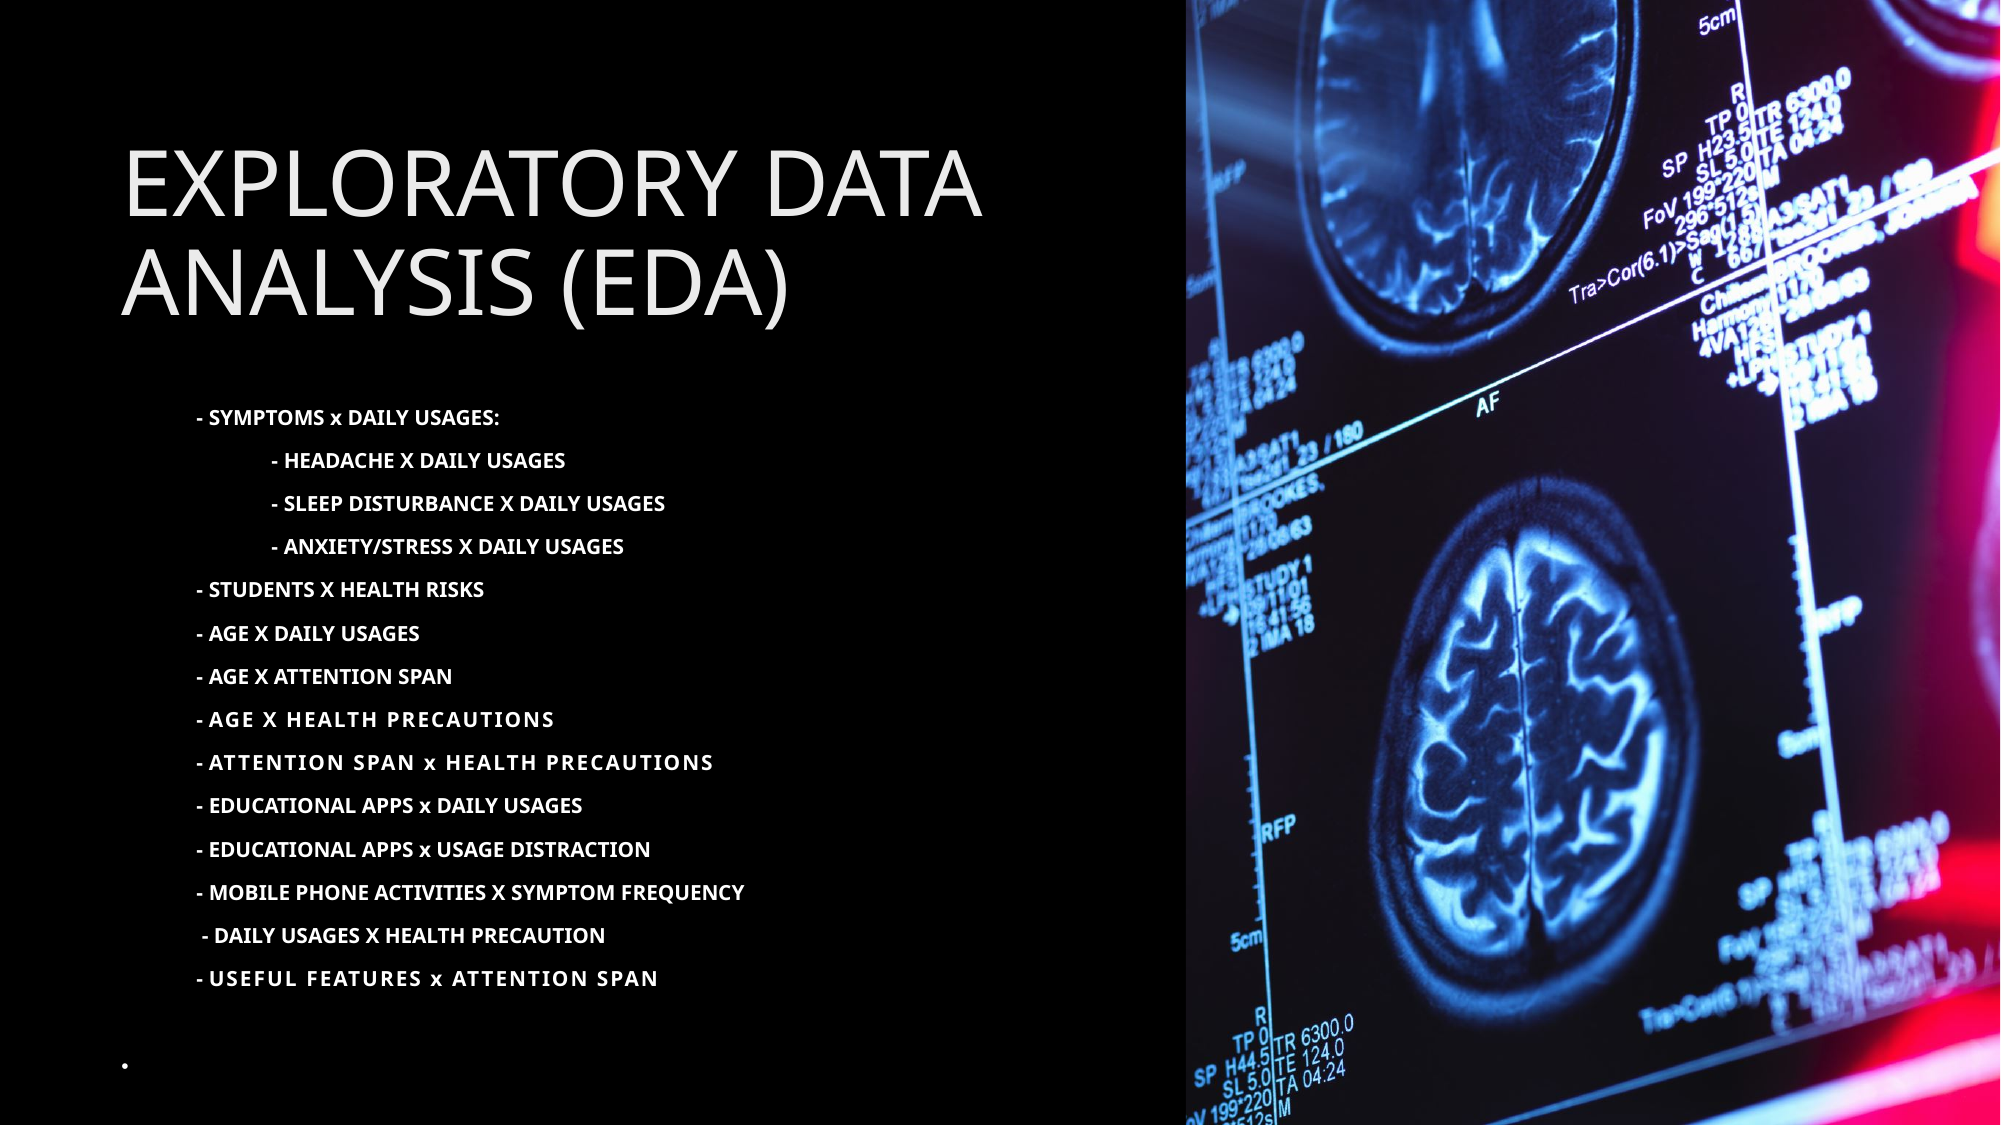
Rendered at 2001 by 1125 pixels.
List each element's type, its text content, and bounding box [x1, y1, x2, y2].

list - SYMPTOMS x DAILY USAGES: - HEADACHE X DAILY USAGES - SLEEP DISTURBANCE X DAILY USAGES - ANXIETY/STRESS X DAILY USAGES - STUDENTS X HEALTH RISKS - AGE X DAILY USAGES - AGE X ATTENTION SPAN - AGE X HEALTH PRECAUTIONS - ATTENTION SPAN x HEALTH PRECAUTIONS - EDUCATIONAL APPS x DAILY USAGES - EDUCATIONAL APPS x USAGE DISTRACTION - MOBILE PHONE ACTIVITIES X SYMPTOM FREQUENCY - DAILY USAGES X HEALTH PRECAUTION - USEFUL FEATURES x ATTENTION SPAN [106, 399, 1122, 1021]
title EXPLORATORY DATA ANALYSIS (EDA) [106, 103, 1122, 370]
picture [1185, 0, 2000, 1125]
